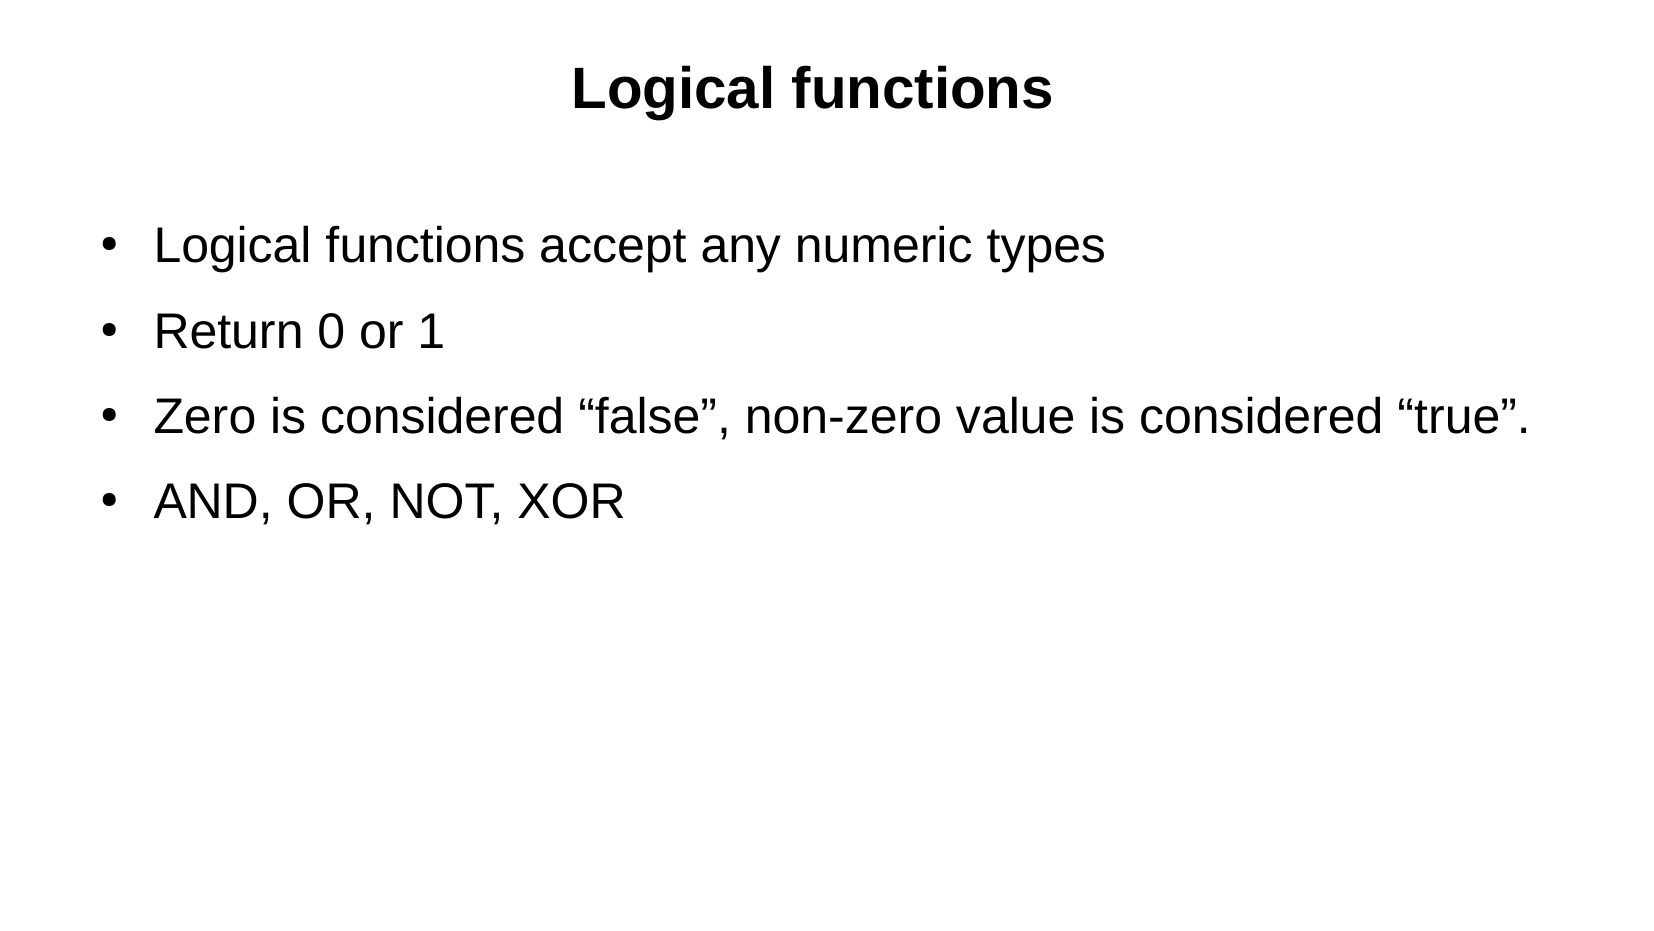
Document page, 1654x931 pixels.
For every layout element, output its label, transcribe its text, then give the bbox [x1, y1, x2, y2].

text_box Logical functions [556, 48, 1070, 129]
list Logical functions accept any numeric types Return 0 or 1 Zero is considered “false”, non-zero value is considered “true”. AND, OR, NOT, XOR [82, 217, 1571, 758]
